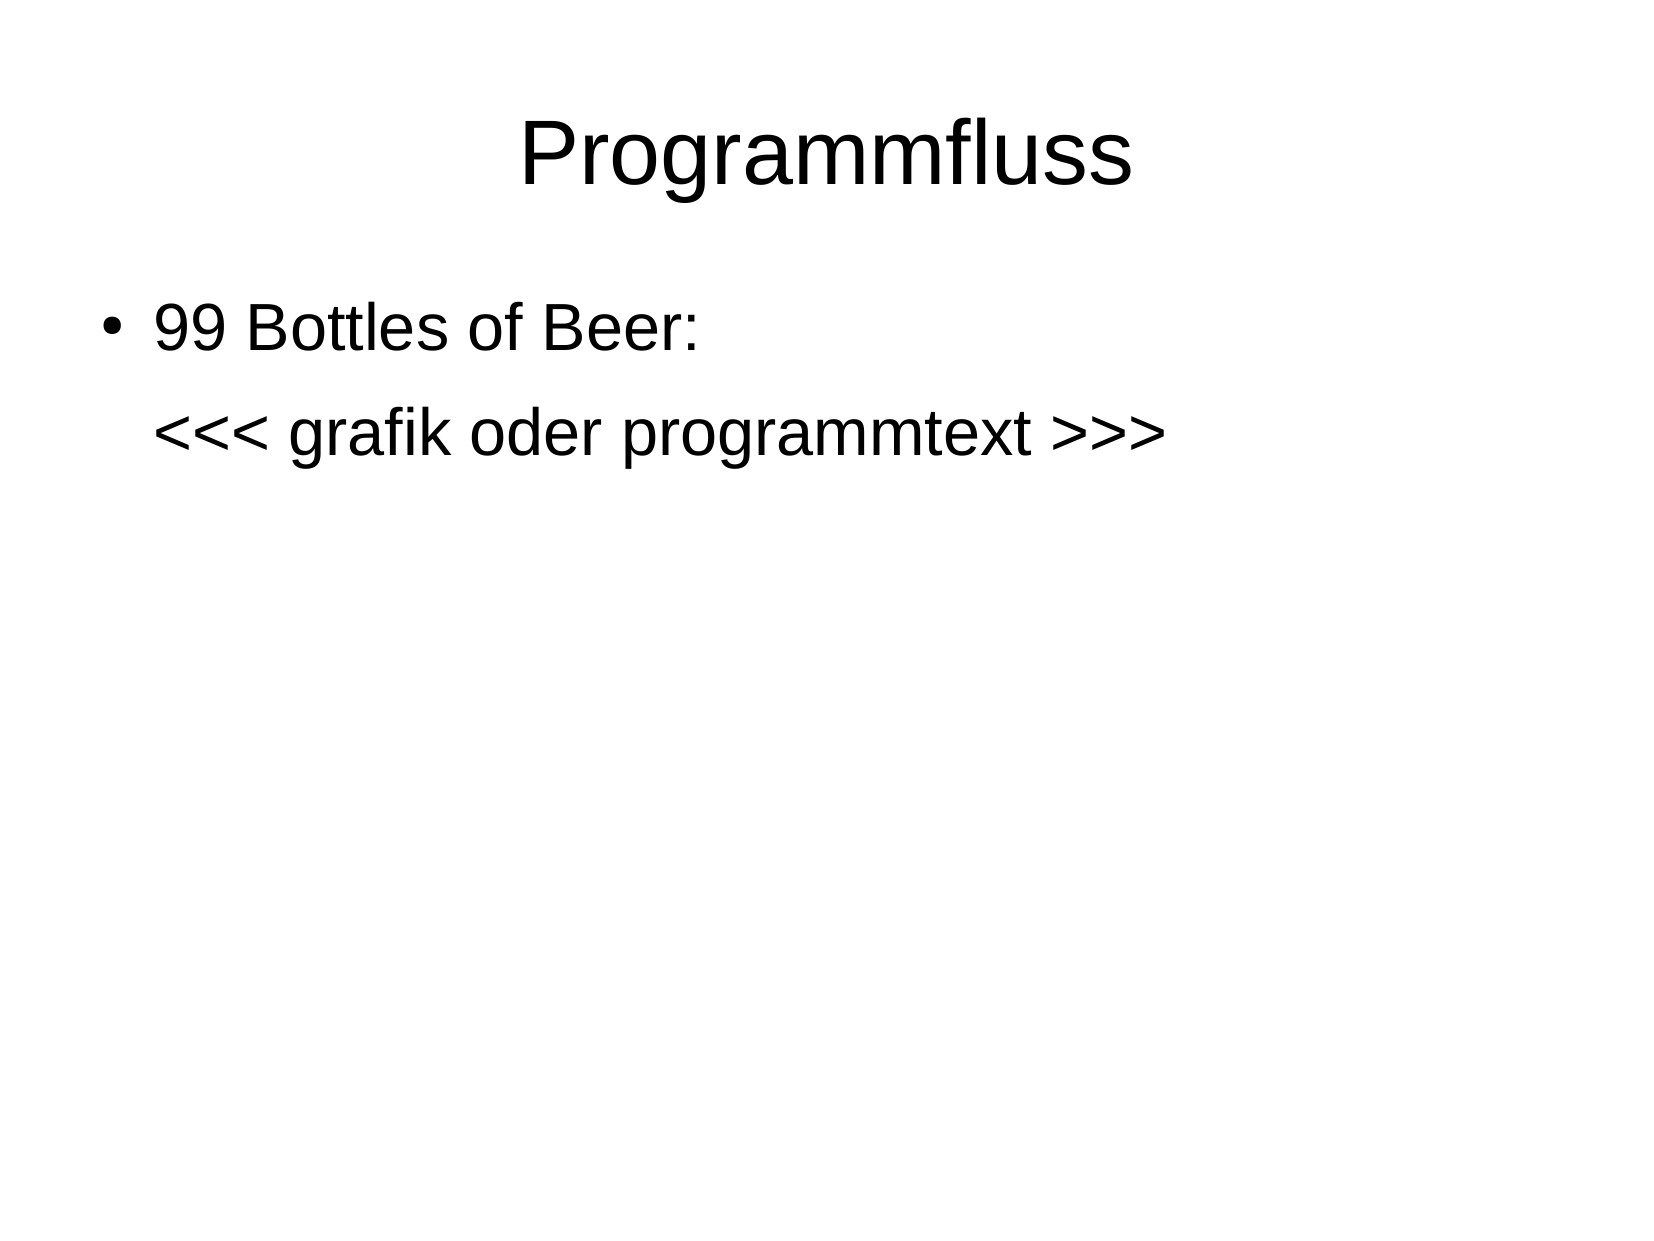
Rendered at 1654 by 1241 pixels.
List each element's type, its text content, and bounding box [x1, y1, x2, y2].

title Programmfluss [82, 49, 1571, 257]
list 99 Bottles of Beer: <<< grafik oder programmtext >>> [82, 290, 1571, 1010]
